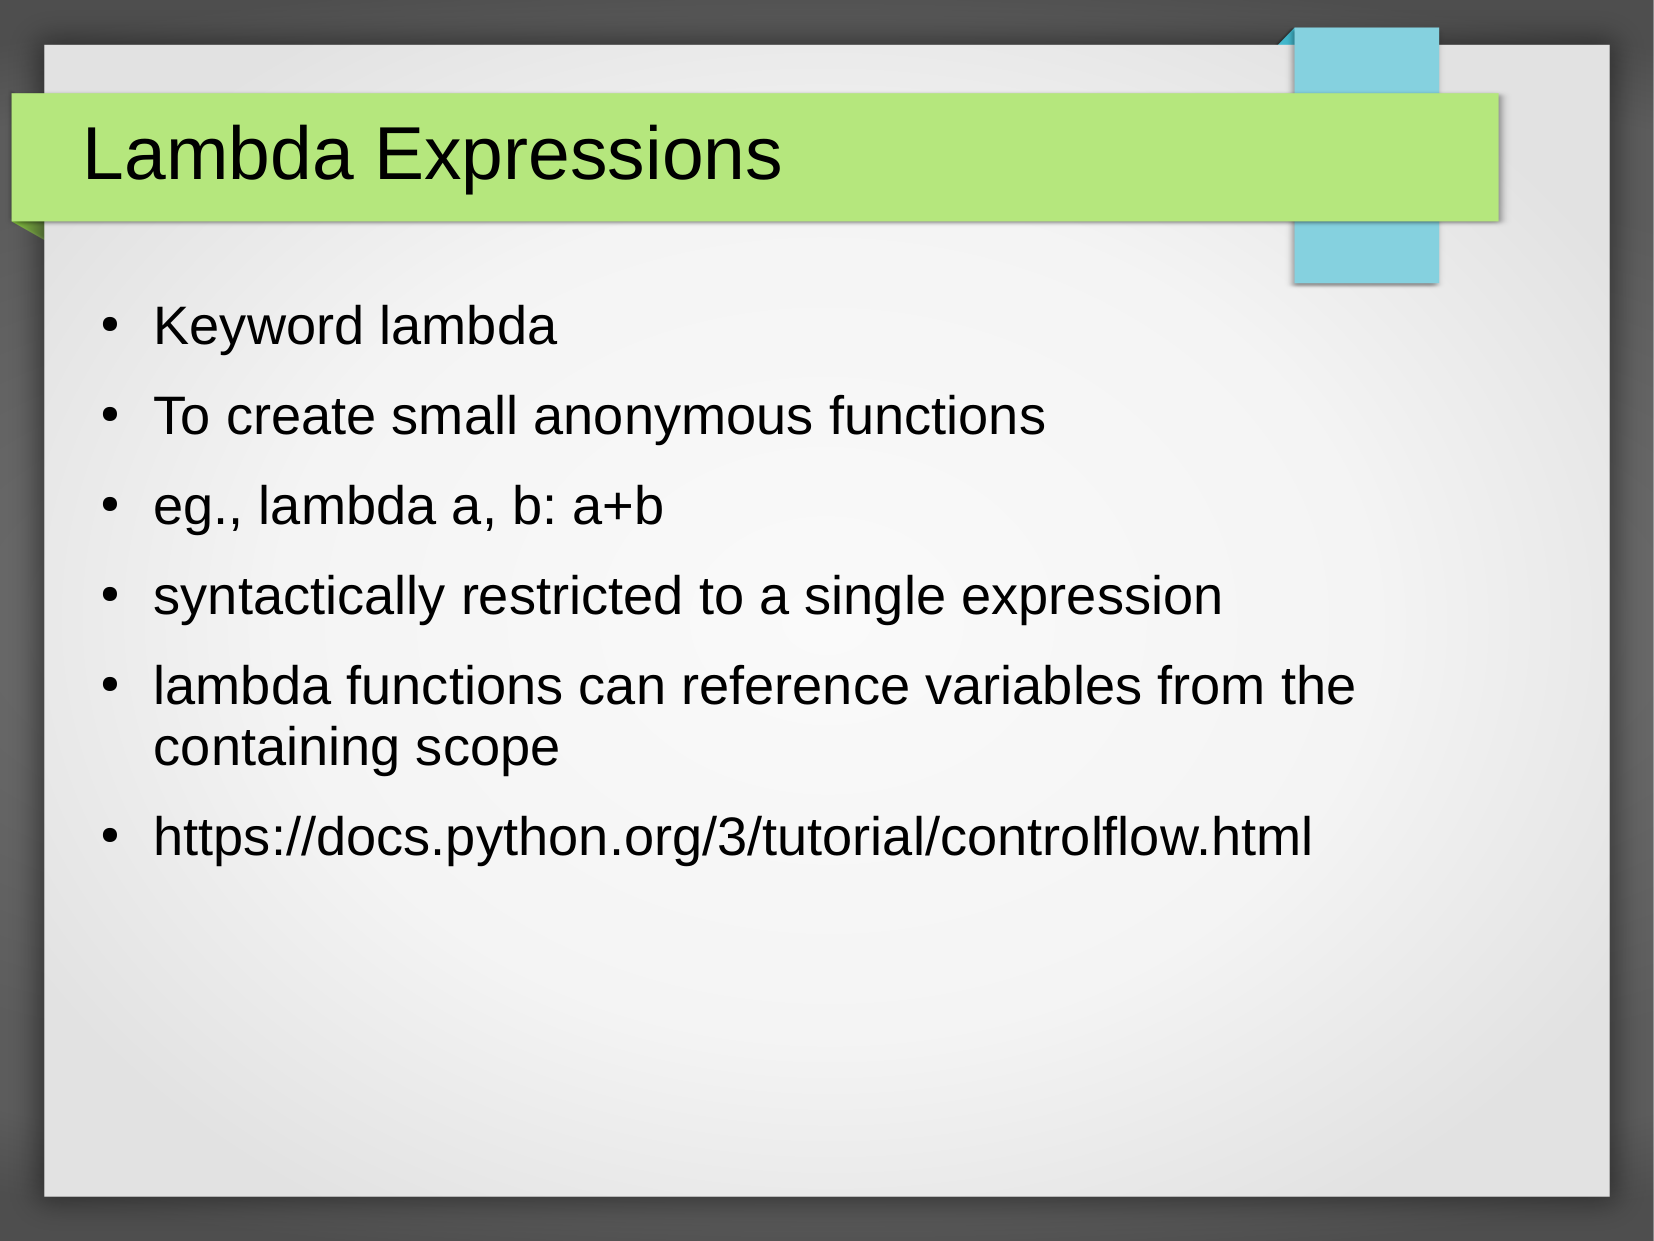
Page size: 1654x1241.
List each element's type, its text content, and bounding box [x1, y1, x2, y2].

picture [0, 0, 1654, 1241]
title Lambda Expressions [82, 94, 1264, 213]
list Keyword lambda To create small anonymous functions eg., lambda a, b: a+b syntactically restricted to a single expression lambda functions can reference variables from the containing scope https://docs.python.org/3/tutorial/controlflow.html [82, 295, 1571, 1015]
